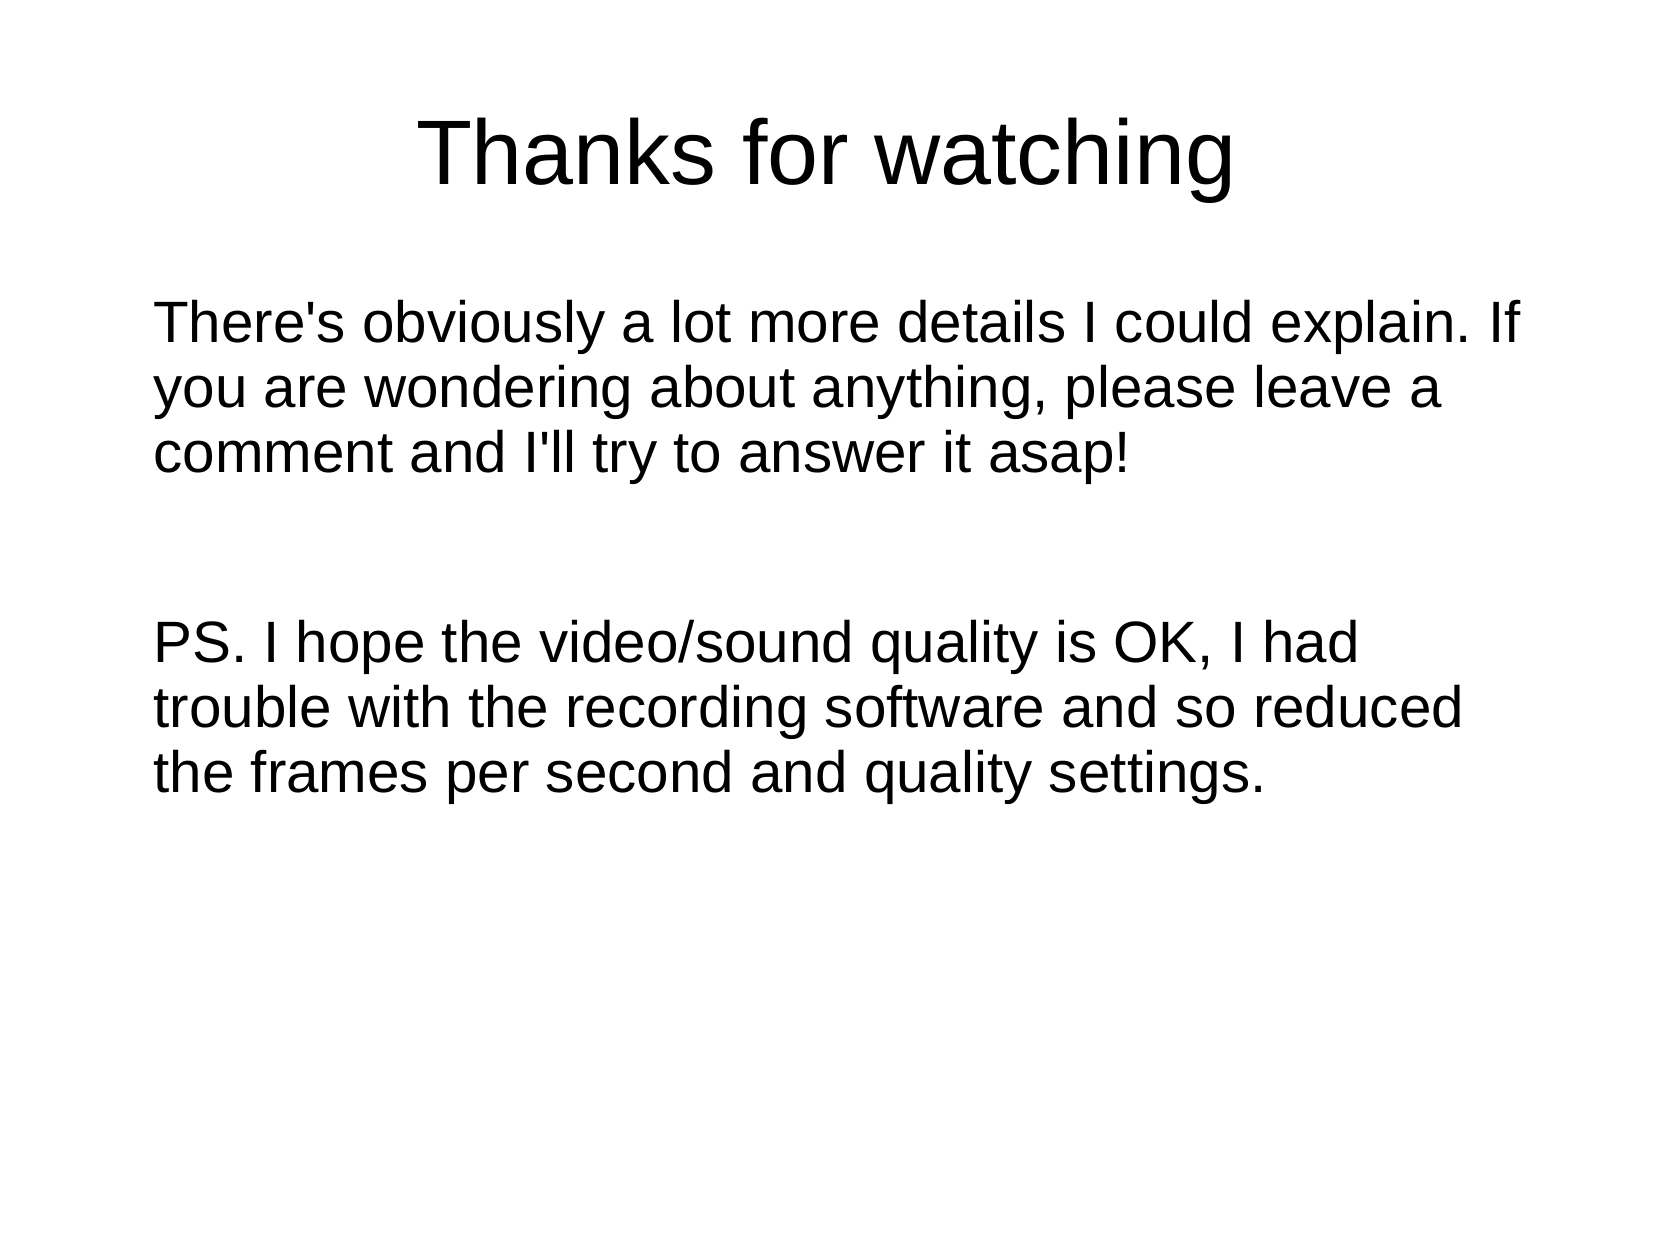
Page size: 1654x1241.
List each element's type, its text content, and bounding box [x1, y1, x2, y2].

list There's obviously a lot more details I could explain. If you are wondering about anything, please leave a comment and I'll try to answer it asap! PS. I hope the video/sound quality is OK, I had trouble with the recording software and so reduced the frames per second and quality settings. [82, 290, 1538, 1010]
title Thanks for watching [82, 49, 1571, 257]
